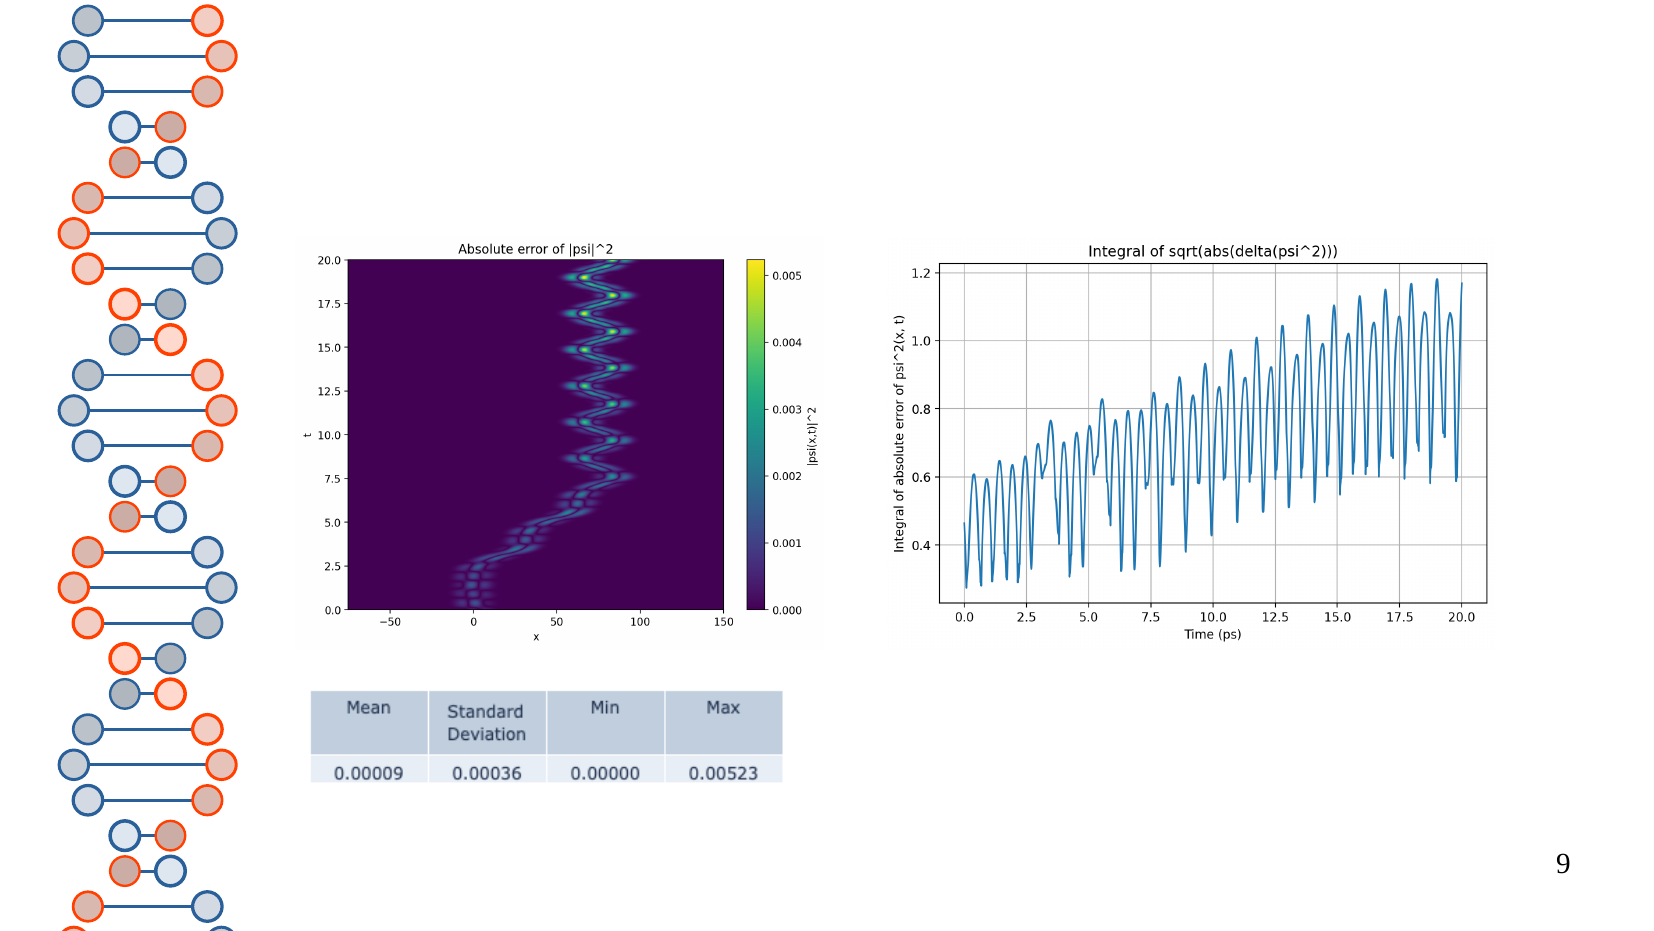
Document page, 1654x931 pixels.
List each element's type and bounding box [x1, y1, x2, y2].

picture [885, 236, 1495, 650]
picture [300, 680, 798, 798]
picture [295, 236, 824, 650]
